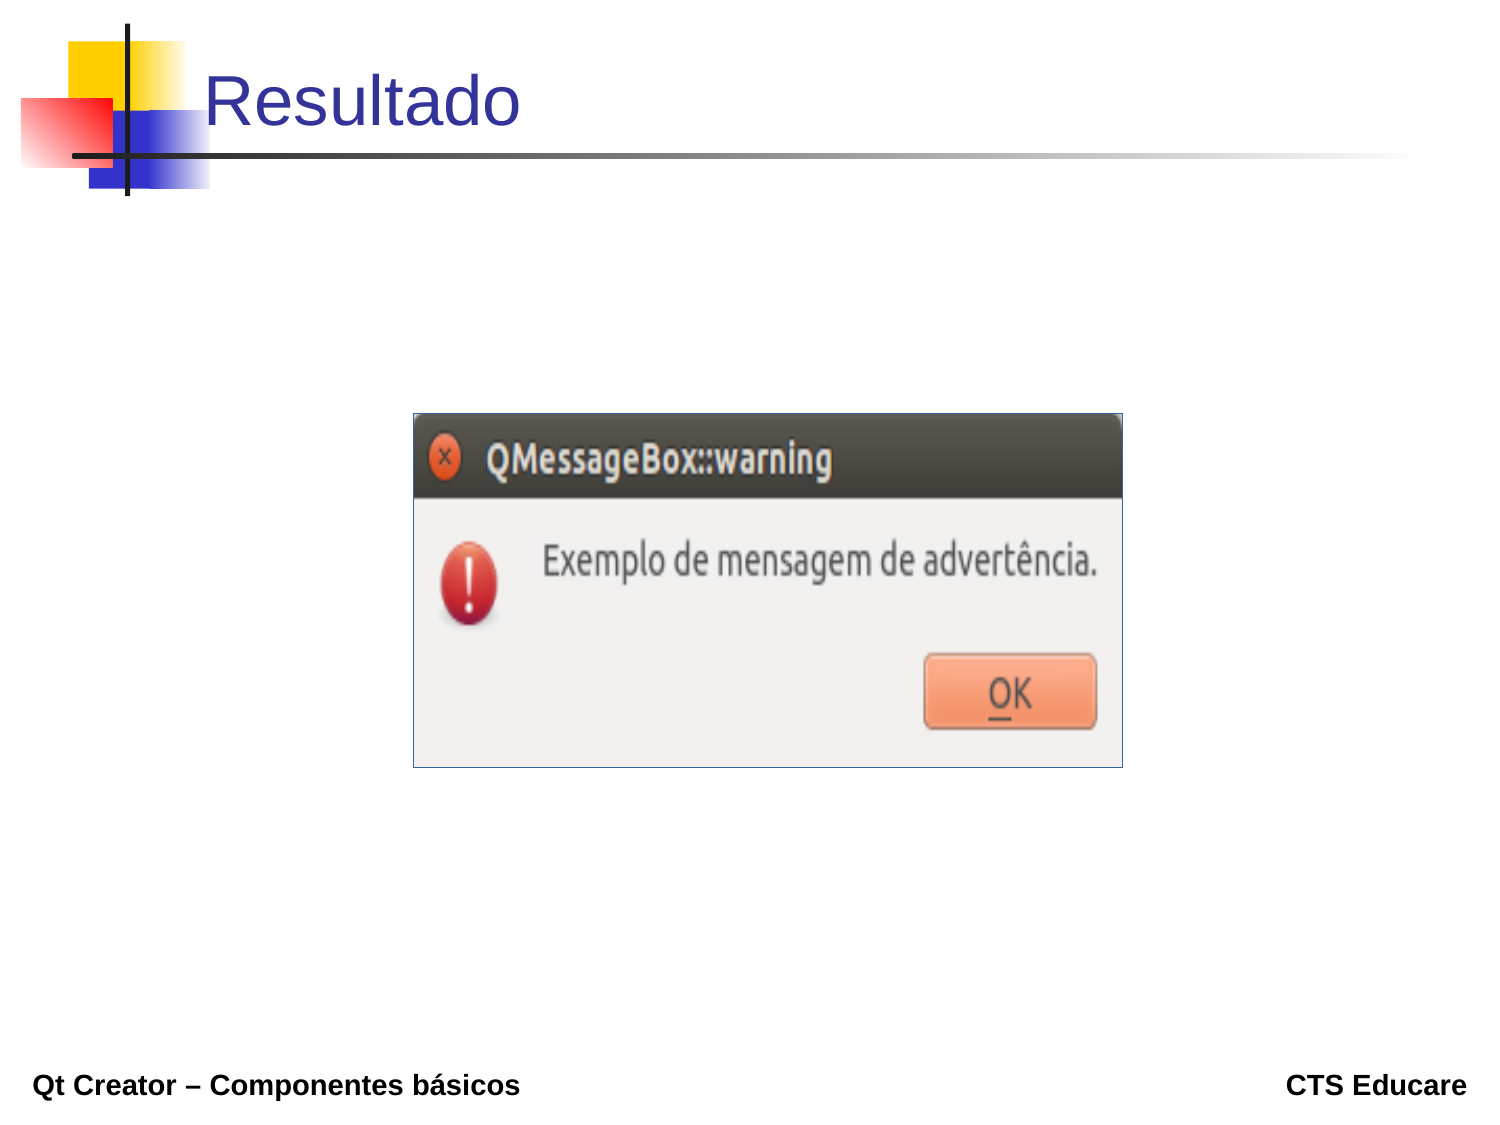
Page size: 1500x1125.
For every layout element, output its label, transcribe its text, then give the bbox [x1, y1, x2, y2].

picture [413, 413, 1123, 768]
title Resultado [188, 46, 1468, 149]
